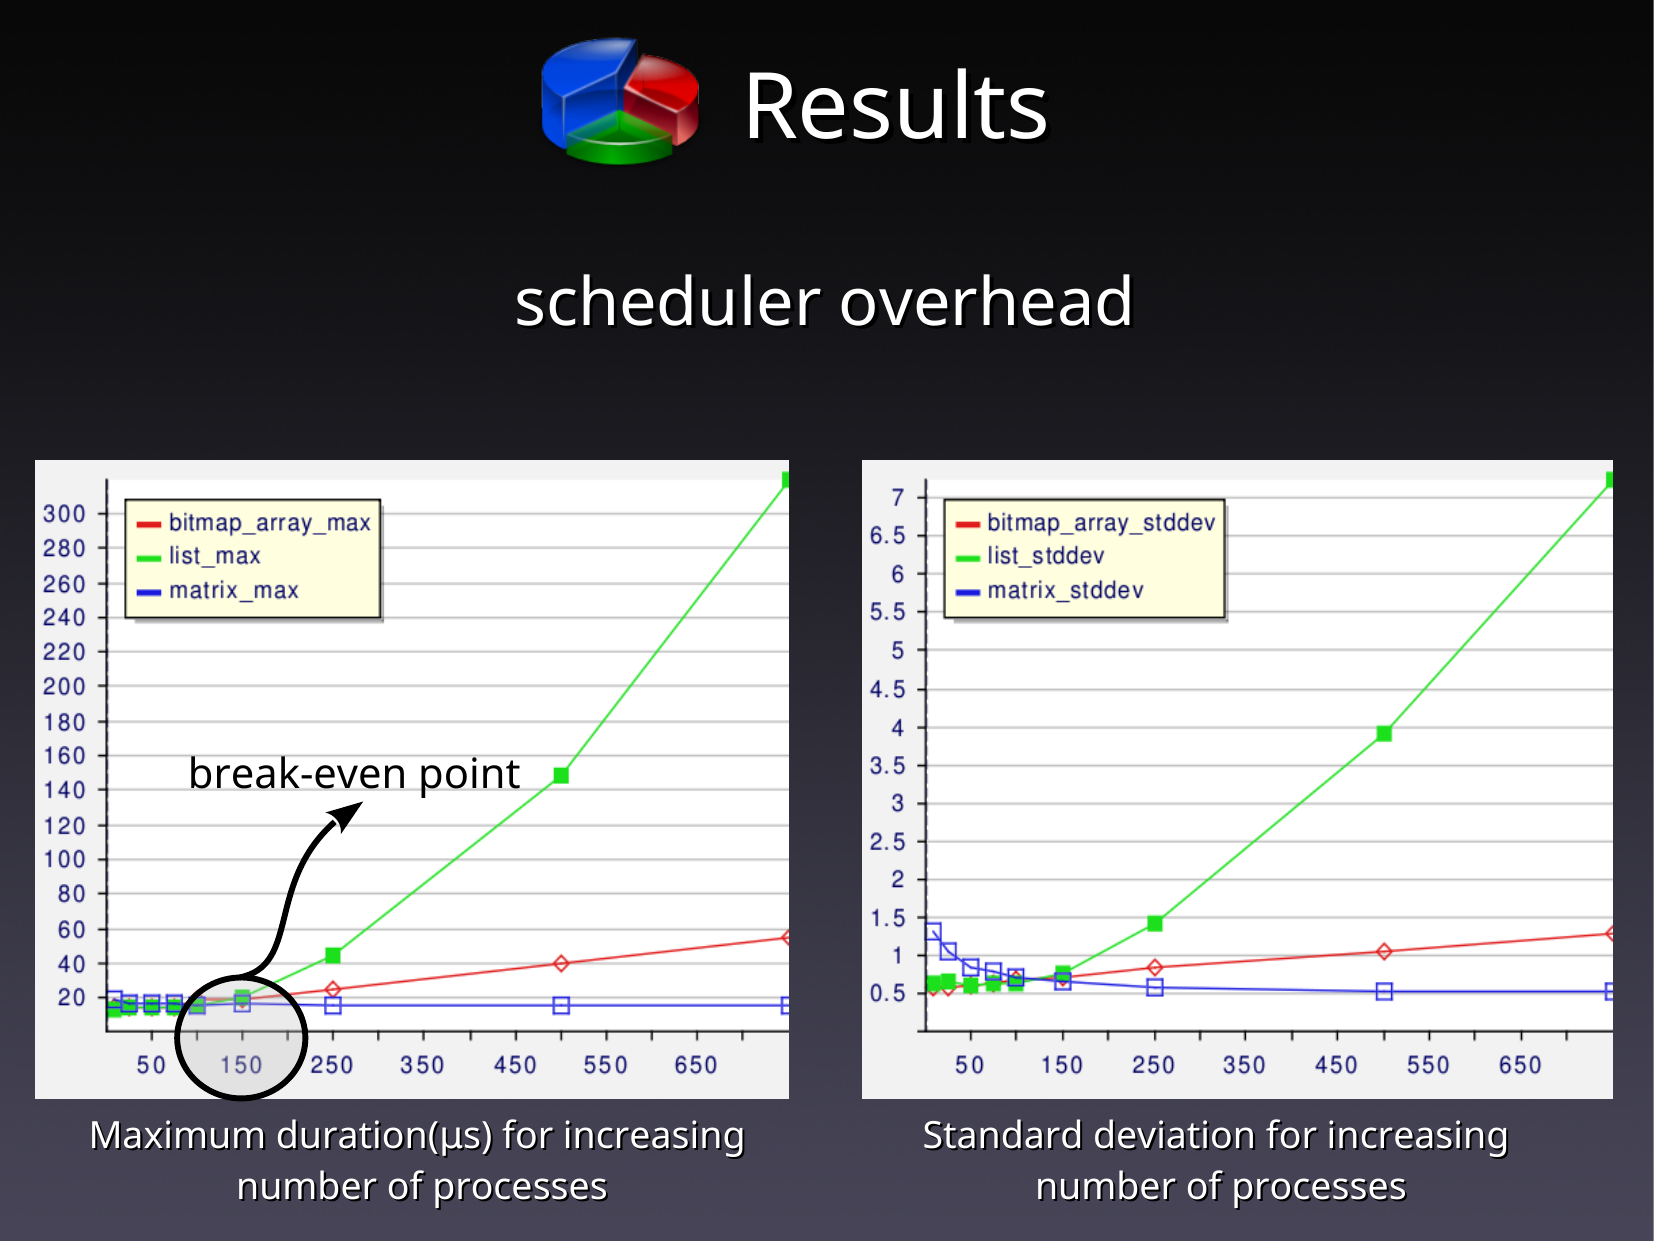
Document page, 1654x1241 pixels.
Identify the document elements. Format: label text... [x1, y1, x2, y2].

title scheduler overhead [0, 195, 1653, 403]
text_box Standard deviation for increasing number of processes [922, 1108, 1481, 1210]
title Results [0, 0, 1651, 195]
text_box [177, 977, 306, 1099]
picture [531, 17, 710, 187]
picture [0, 0, 1654, 1241]
text_box break-even point [187, 744, 500, 800]
text_box Maximum duration(μs) for increasing number of processes [88, 1108, 710, 1210]
